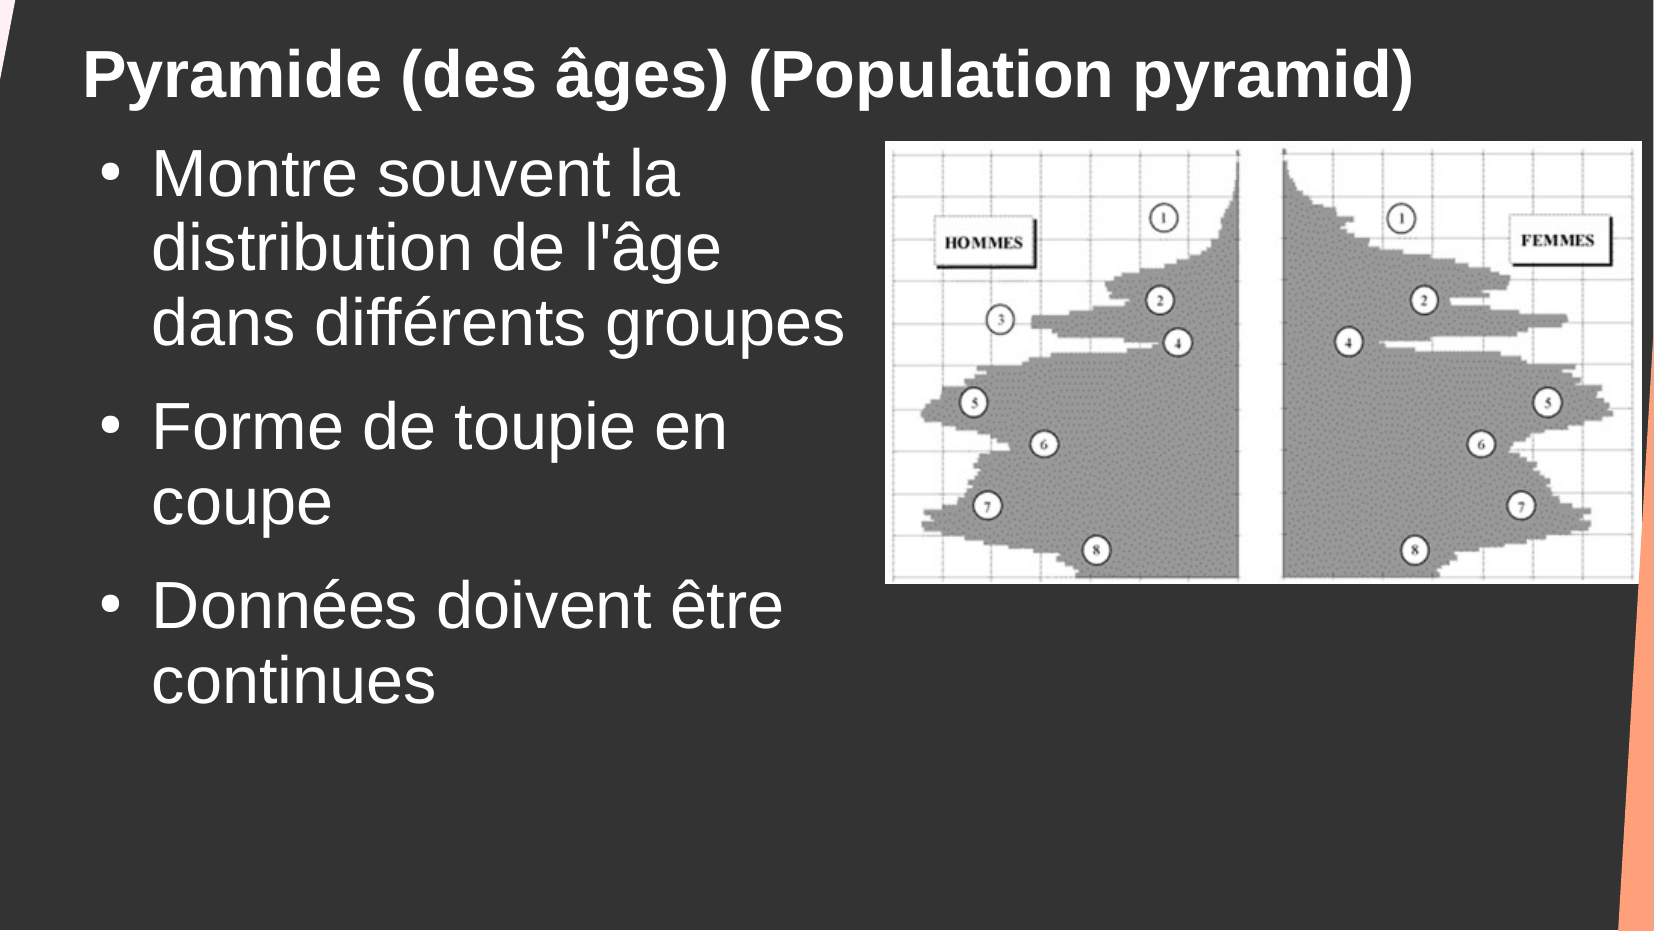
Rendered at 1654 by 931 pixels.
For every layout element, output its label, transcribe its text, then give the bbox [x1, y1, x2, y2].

list Montre souvent la distribution de l'âge dans différents groupes Forme de toupie en coupe Données doivent être continues [80, 135, 863, 815]
text_box [1618, 321, 1654, 931]
text_box [0, 0, 16, 80]
title Pyramide (des âges) (Population pyramid) [82, 37, 1571, 115]
picture [885, 141, 1642, 584]
